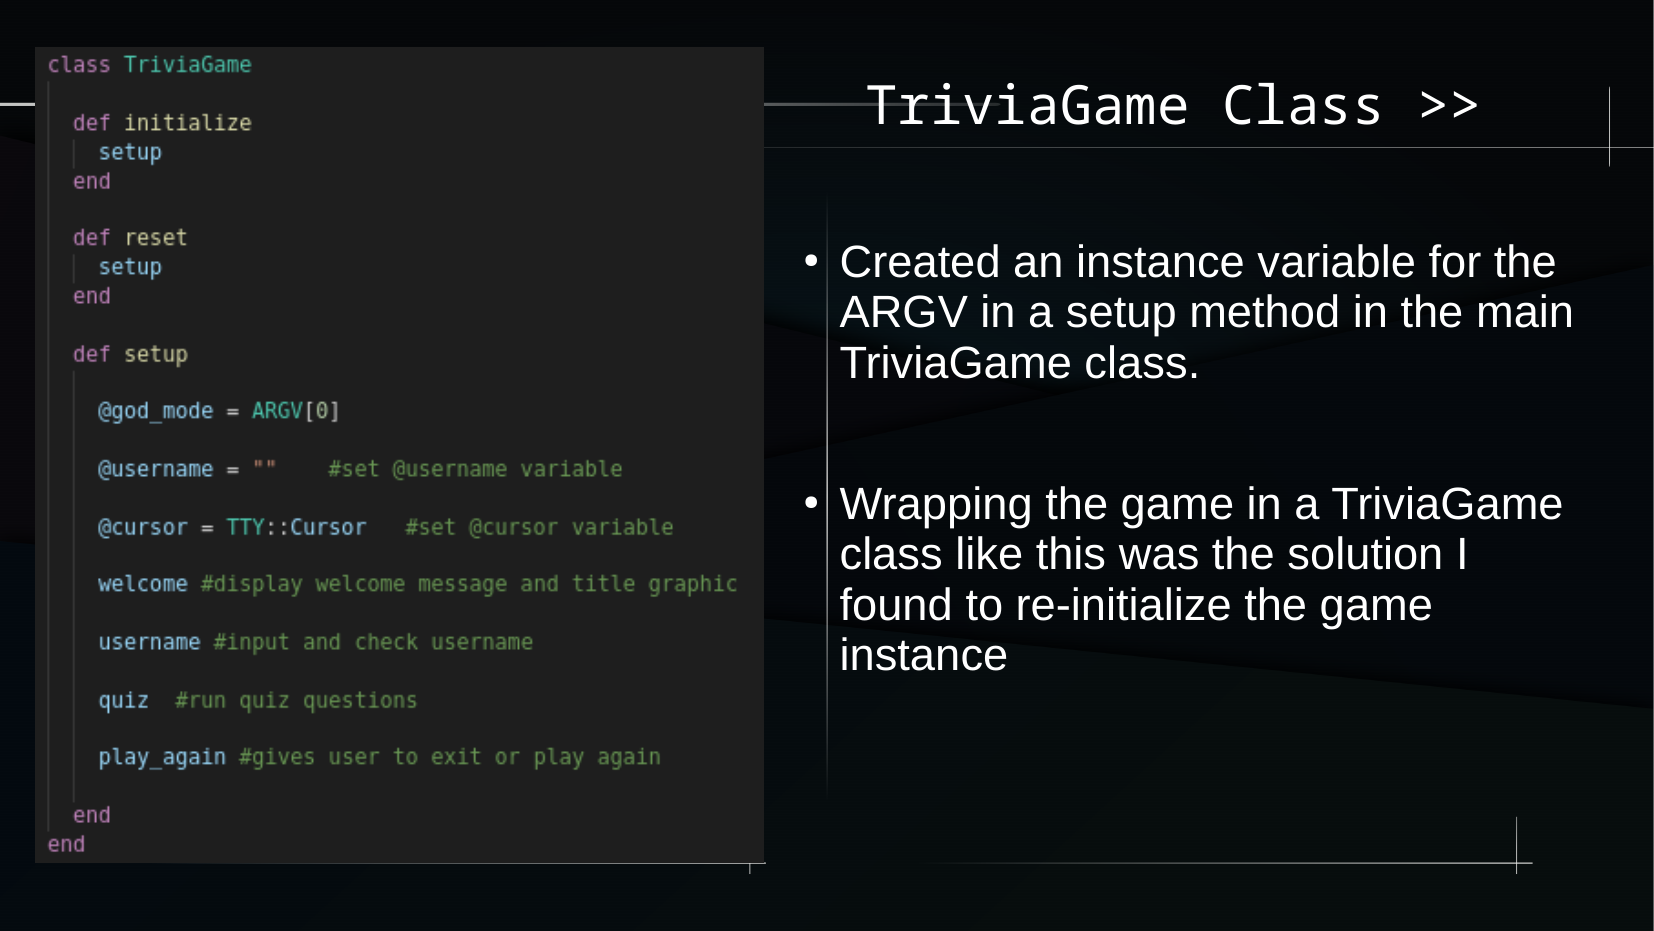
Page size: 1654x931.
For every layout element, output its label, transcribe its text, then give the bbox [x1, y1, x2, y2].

picture [0, 0, 1654, 931]
list Created an instance variable for the ARGV in a setup method in the main TriviaGame class. Wrapping the game in a TriviaGame class like this was the solution I found to re-initialize the game instance [791, 236, 1583, 686]
text_box TriviaGame Class >> [850, 59, 1560, 149]
